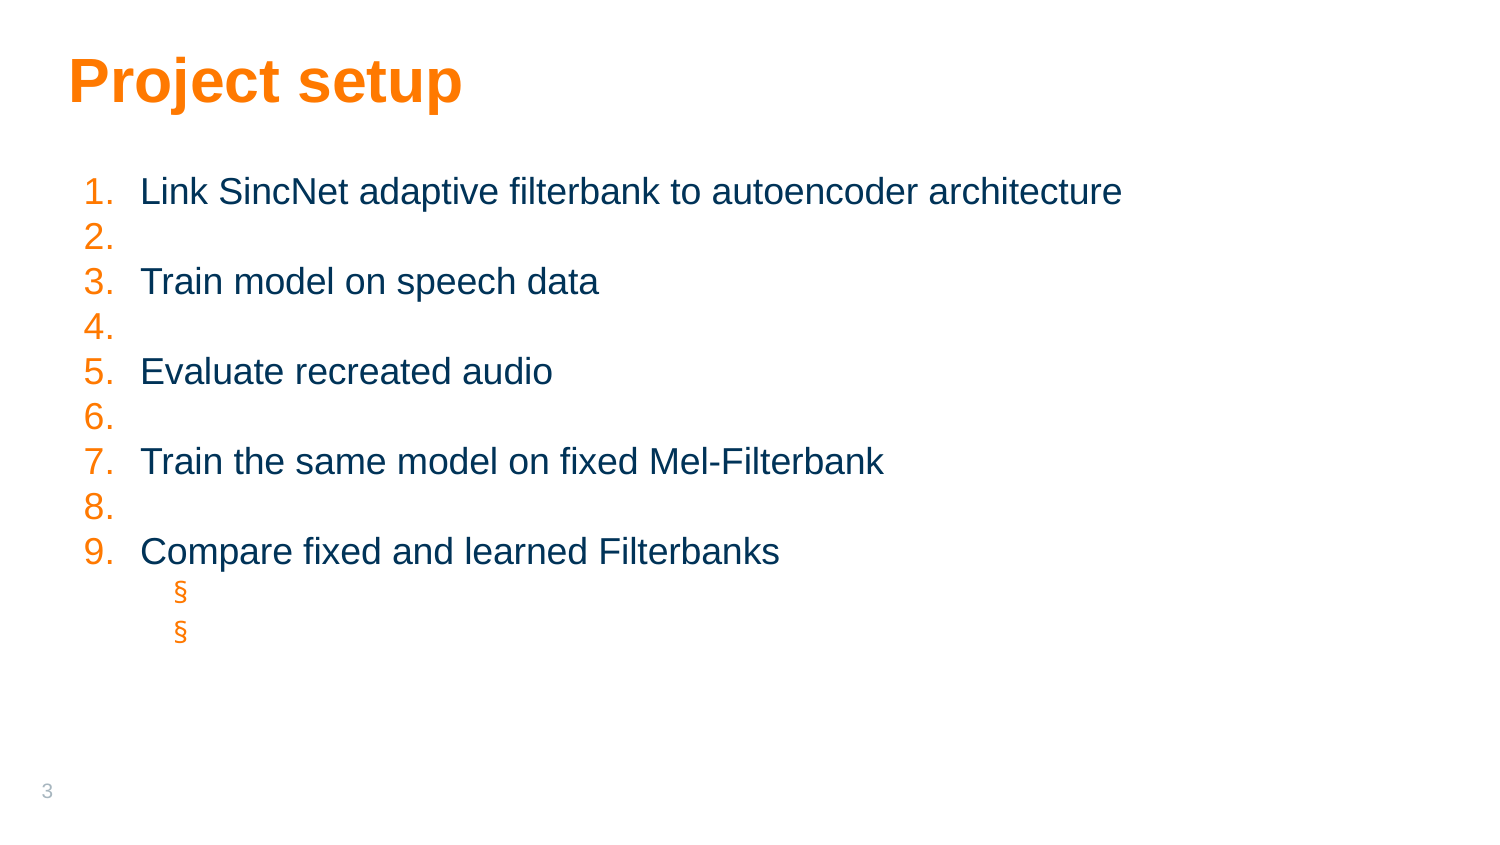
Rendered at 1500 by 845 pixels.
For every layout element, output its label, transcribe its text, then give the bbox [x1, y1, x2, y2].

slide_number 3 [41, 777, 112, 803]
title Project setup [68, 40, 1432, 116]
list Link SincNet adaptive filterbank to autoencoder architecture Train model on speech data Evaluate recreated audio Train the same model on fixed Mel-Filterbank Compare fixed and learned Filterbanks [68, 159, 1432, 710]
